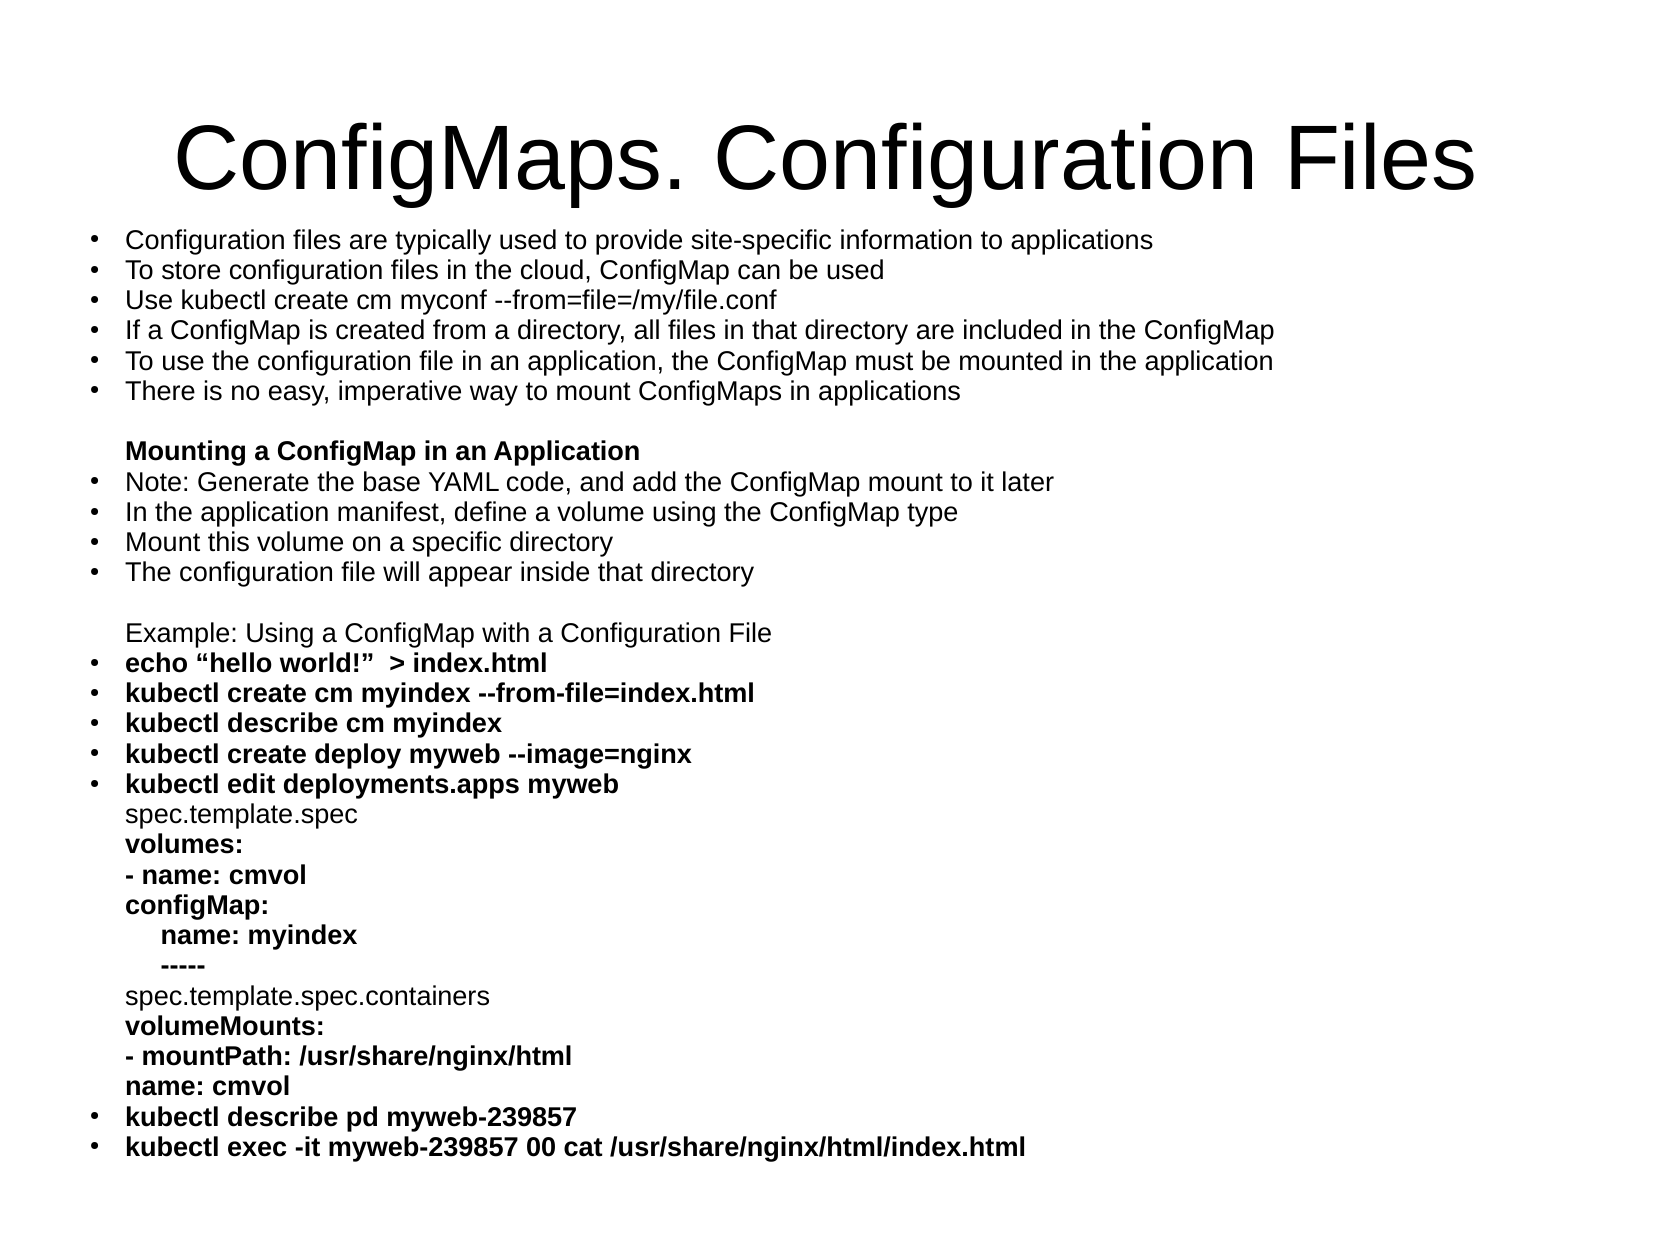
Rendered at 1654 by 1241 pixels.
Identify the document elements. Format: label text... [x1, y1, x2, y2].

text_box Configuration files are typically used to provide site-specific information to applications To store configuration files in the cloud, ConfigMap can be used Use kubectl create cm myconf --from=file=/my/file.conf If a ConfigMap is created from a directory, all files in that directory are included in the ConfigMap To use the configuration file in an application, the ConfigMap must be mounted in the application There is no easy, imperative way to mount ConfigMaps in applications Mounting a ConfigMap in an Application Note: Generate the base YAML code, and add the ConfigMap mount to it later In the application manifest, define a volume using the ConfigMap type Mount this volume on a specific directory The configuration file will appear inside that directory Example: Using a ConfigMap with a Configuration File echo “hello world!” > index.html kubectl create cm myindex --from-file=index.html kubectl describe cm myindex kubectl create deploy myweb --image=nginx kubectl edit deployments.apps myweb spec.template.spec volumes: - name: cmvol configMap: name: myindex ----- spec.template.spec.containers volumeMounts: - mountPath: /usr/share/nginx/html name: cmvol kubectl describe pd myweb-239857 kubectl exec -it myweb-239857 00 cat /usr/share/nginx/html/index.html [75, 217, 1613, 1170]
title ConfigMaps. Configuration Files [82, 49, 1571, 217]
